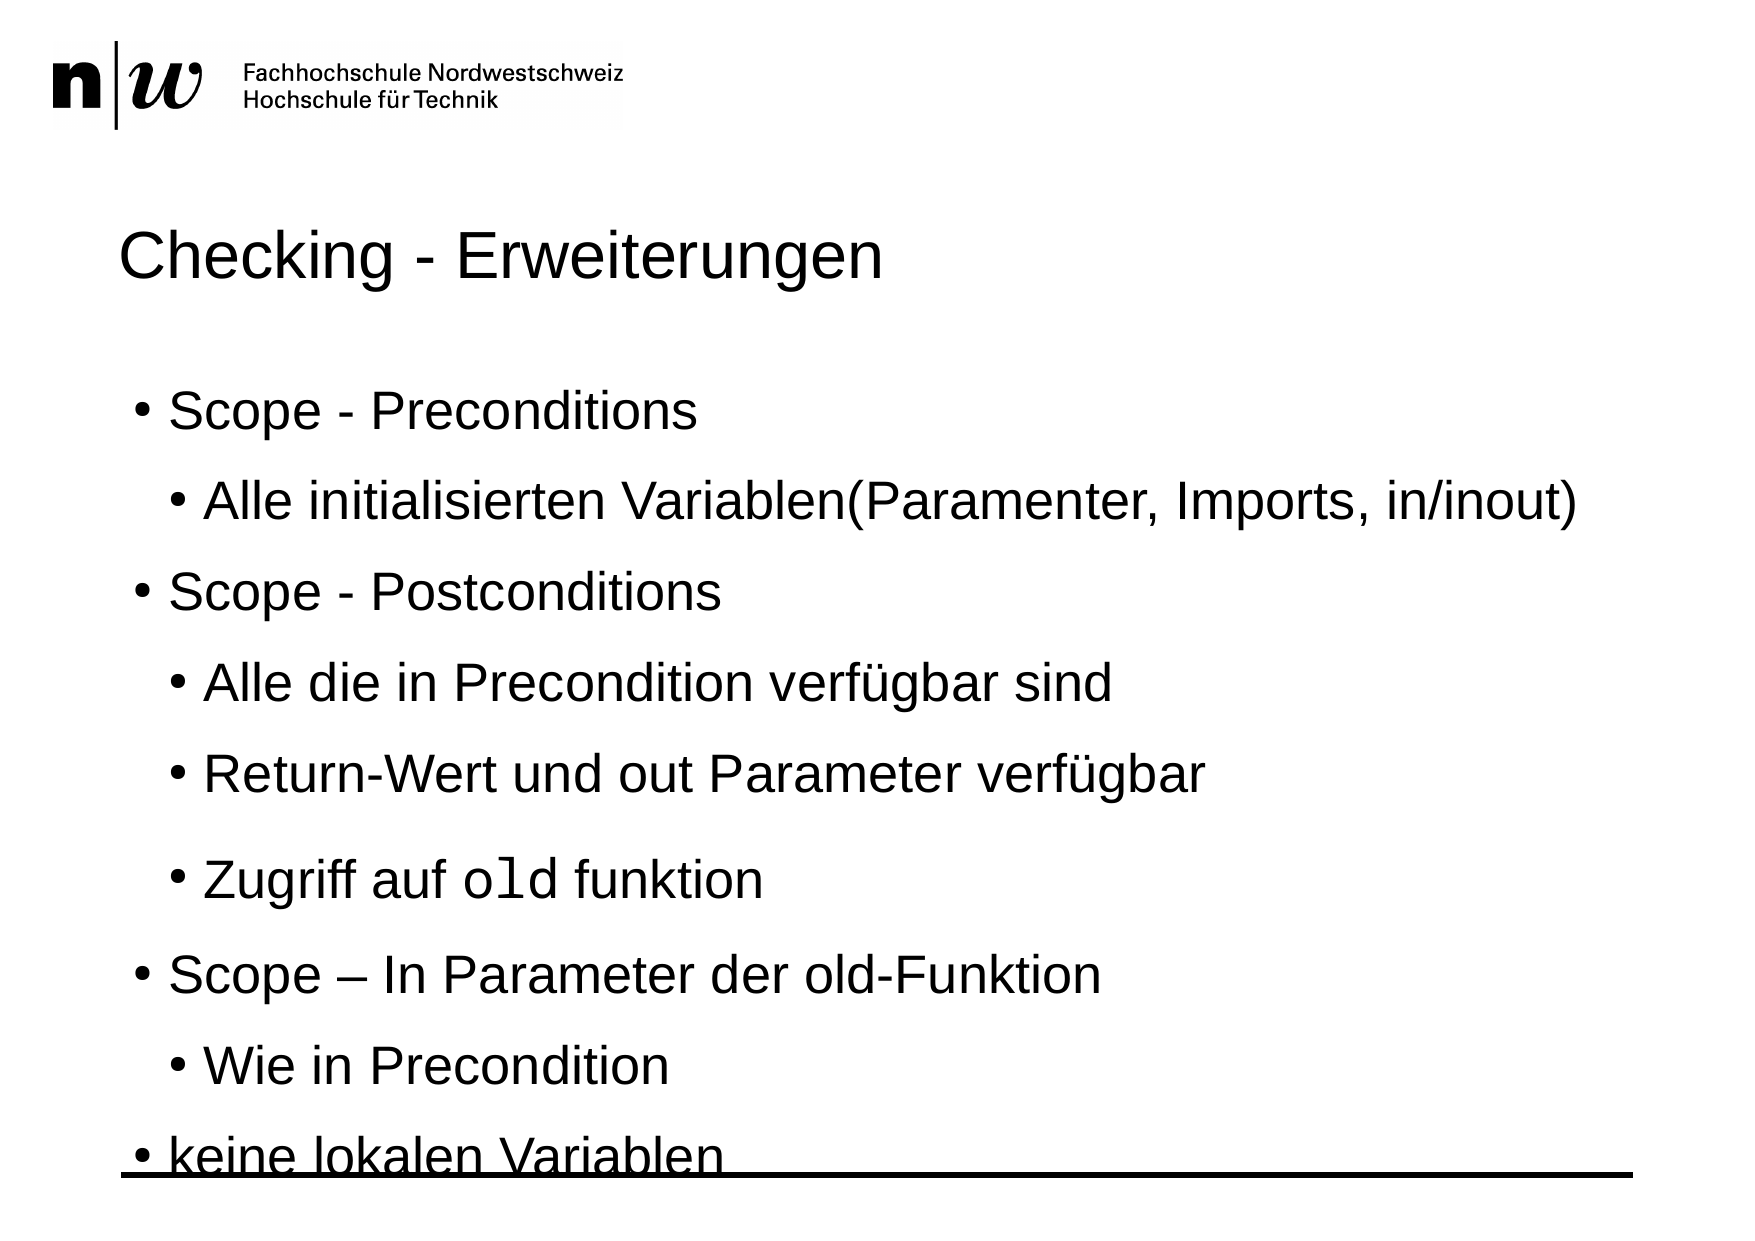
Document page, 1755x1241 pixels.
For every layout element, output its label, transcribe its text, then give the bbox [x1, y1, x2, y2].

text_box Checking - Erweiterungen [118, 212, 1606, 296]
text_box Scope - Preconditions Alle initialisierten Variablen(Paramenter, Imports, in/inout) Scope - Postconditions Alle die in Precondition verfügbar sind Return-Wert und out Parameter verfügbar Zugriff auf old funktion Scope – In Parameter der old-Funktion Wie in Precondition keine lokalen Variablen [118, 342, 1630, 1241]
picture [53, 41, 623, 130]
